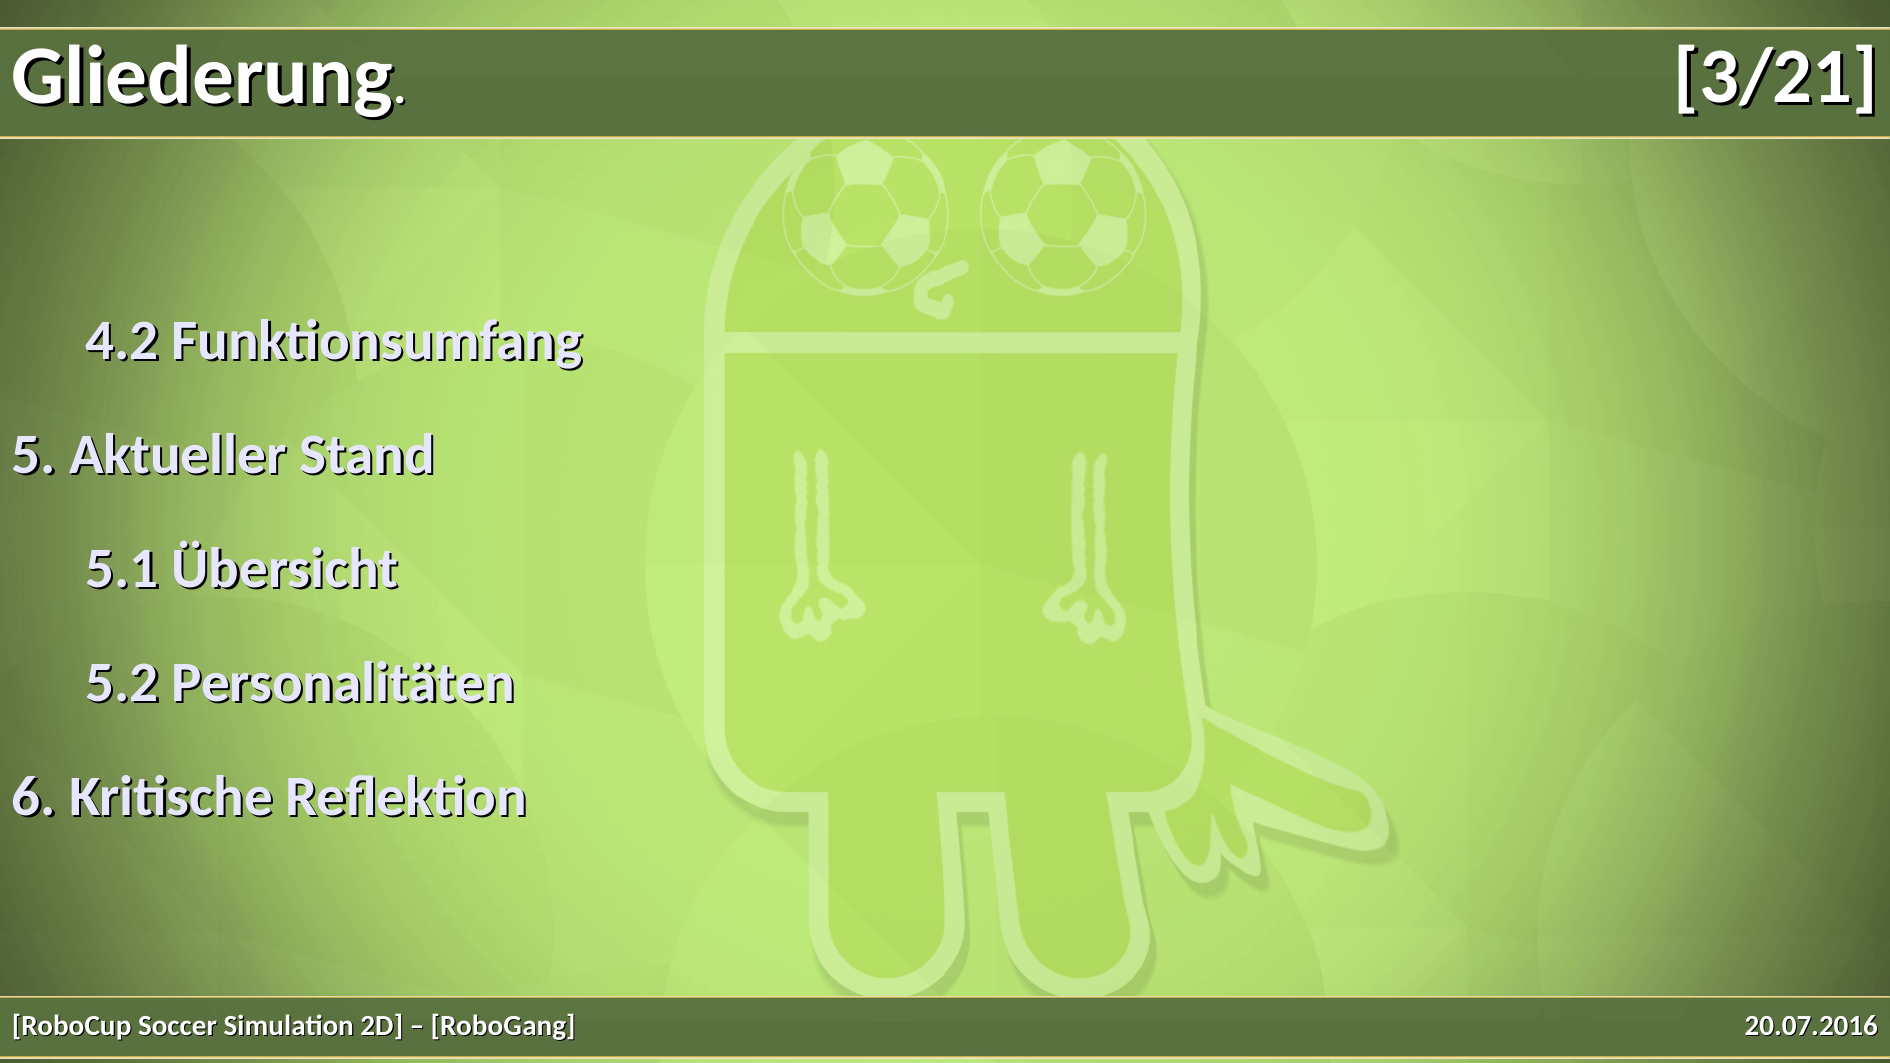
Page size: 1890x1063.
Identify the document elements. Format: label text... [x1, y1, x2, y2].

title 20.07.2016 [1629, 1003, 1878, 1052]
title [3/21] [1535, 34, 1878, 131]
subtitle 4.2 Funktionsumfang 5. Aktueller Stand 5.1 Übersicht 5.2 Personalitäten 6. Kritische Reflektion [11, 259, 1878, 1063]
picture [0, 0, 1890, 1063]
title [RoboCup Soccer Simulation 2D] – [RoboGang] [11, 1003, 1063, 1052]
title Gliederung. [11, 32, 1430, 134]
